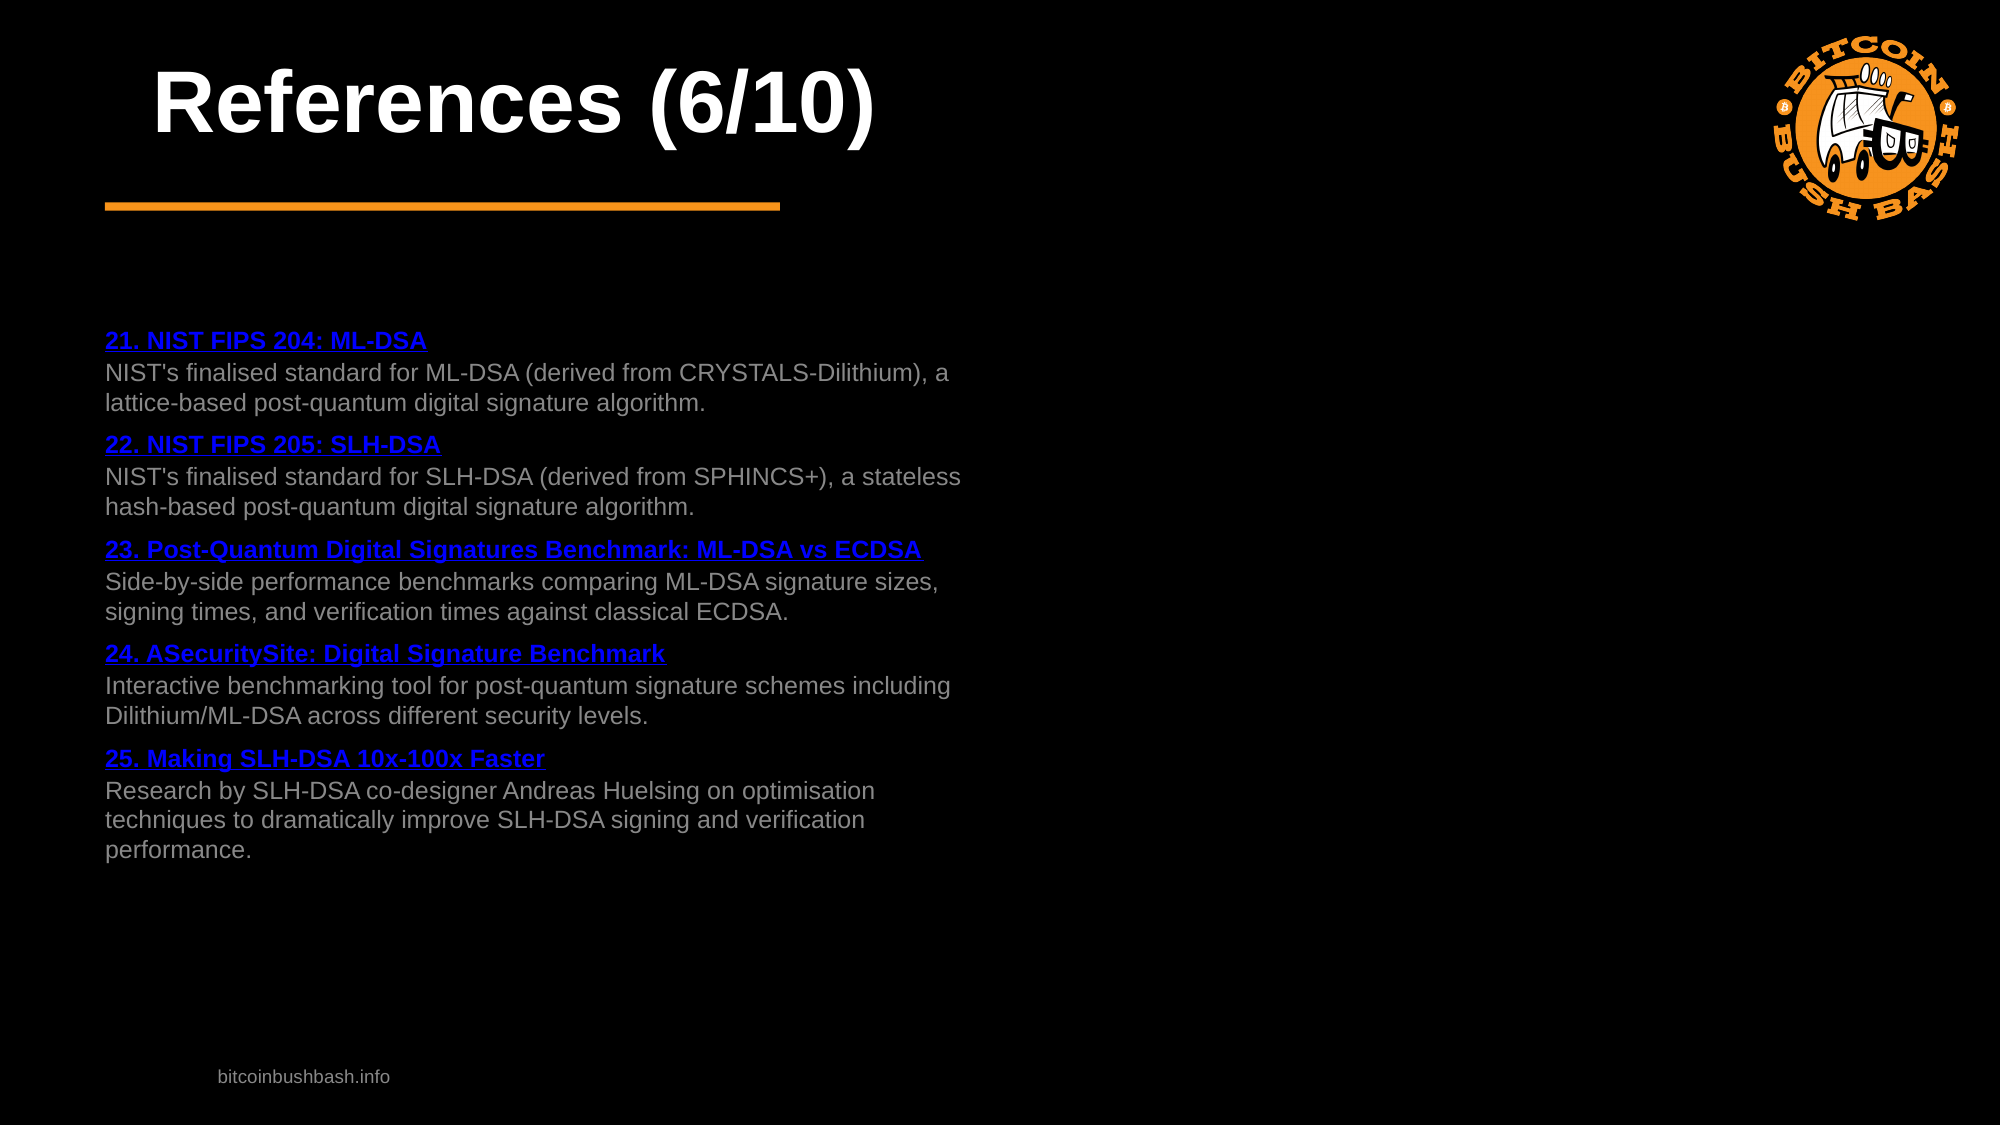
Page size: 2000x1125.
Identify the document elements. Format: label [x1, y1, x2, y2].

text_box [0, 0, 2000, 1125]
picture [1755, 17, 1977, 240]
